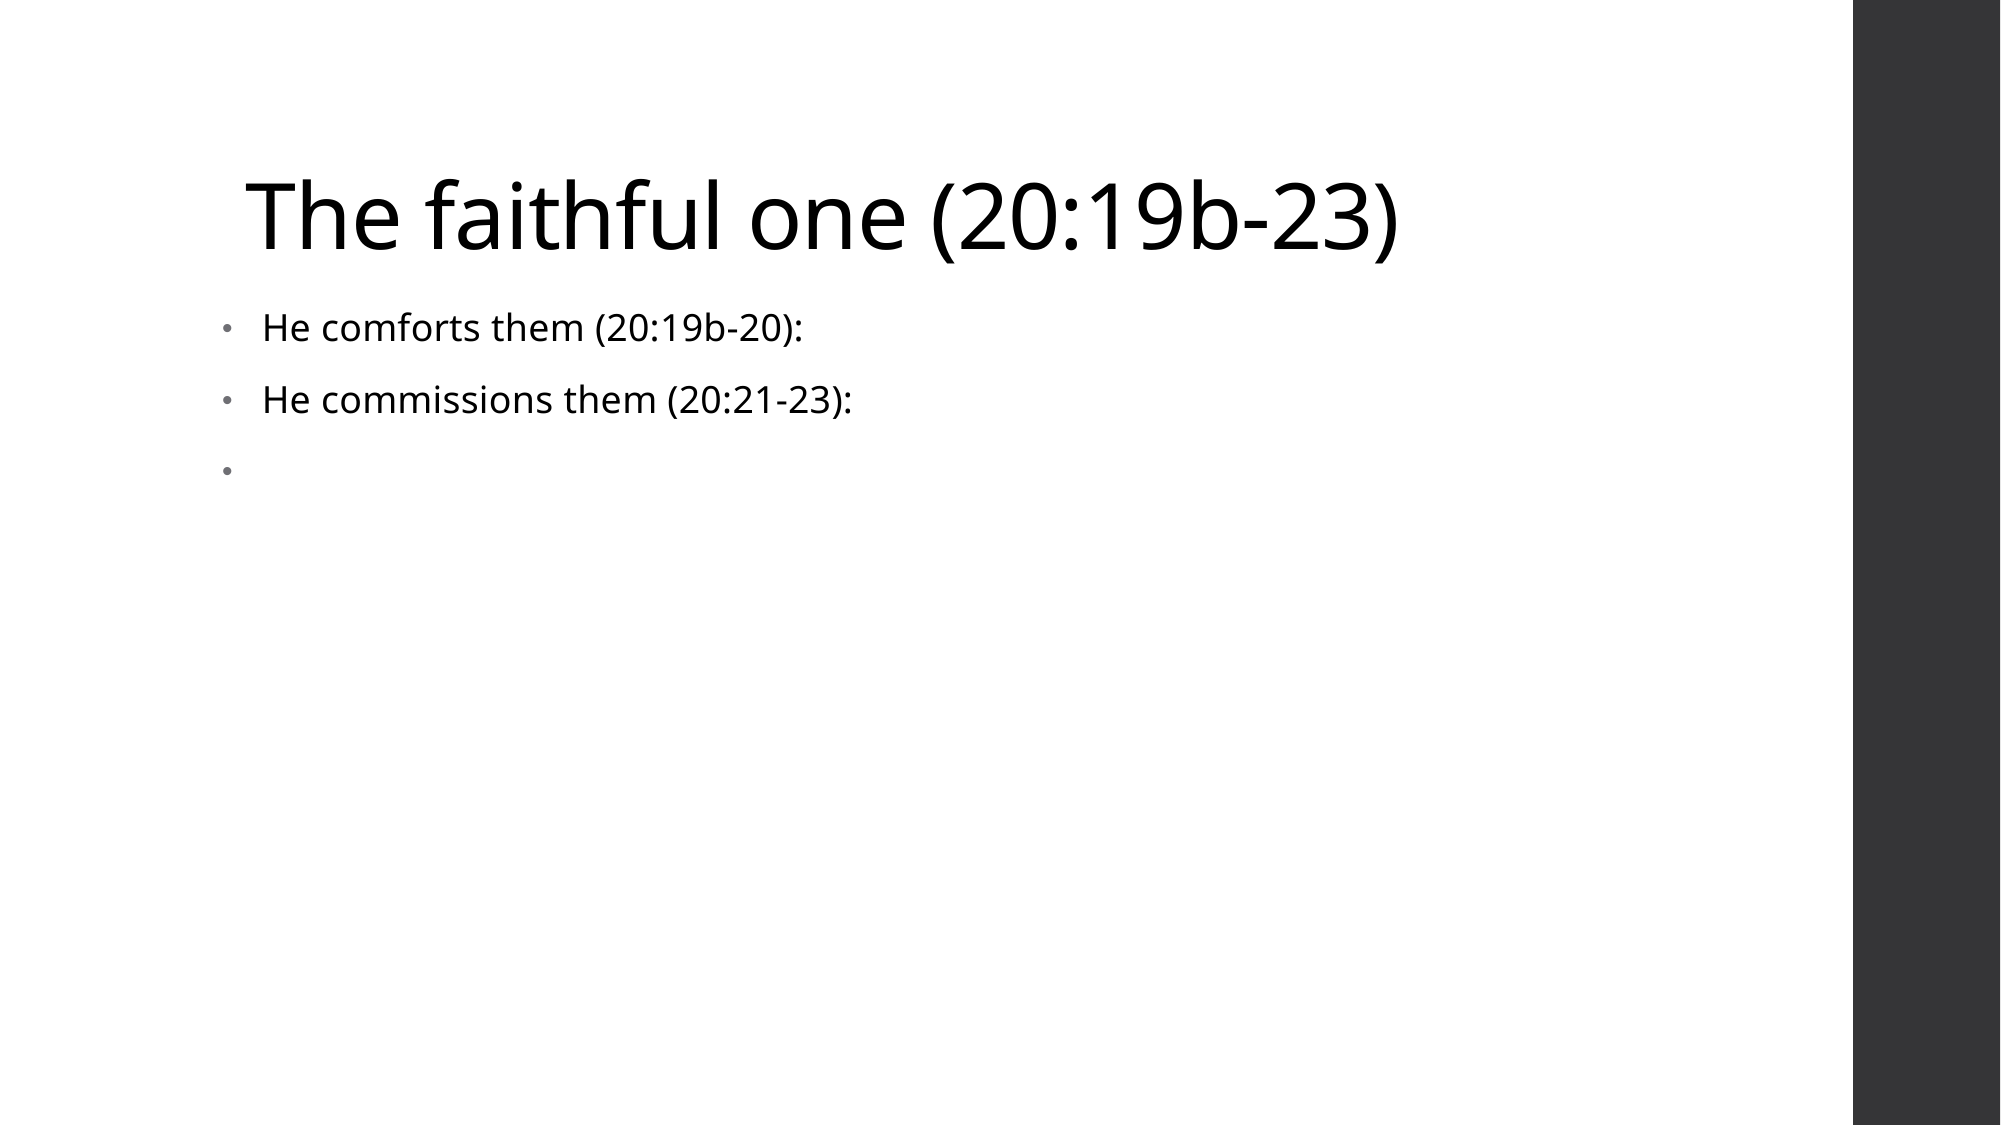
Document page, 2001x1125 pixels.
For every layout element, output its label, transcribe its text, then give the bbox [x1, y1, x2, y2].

list He comforts them (20:19b-20): He commissions them (20:21-23): [206, 299, 1617, 1014]
title The faithful one (20:19b-23) [206, 60, 1797, 278]
